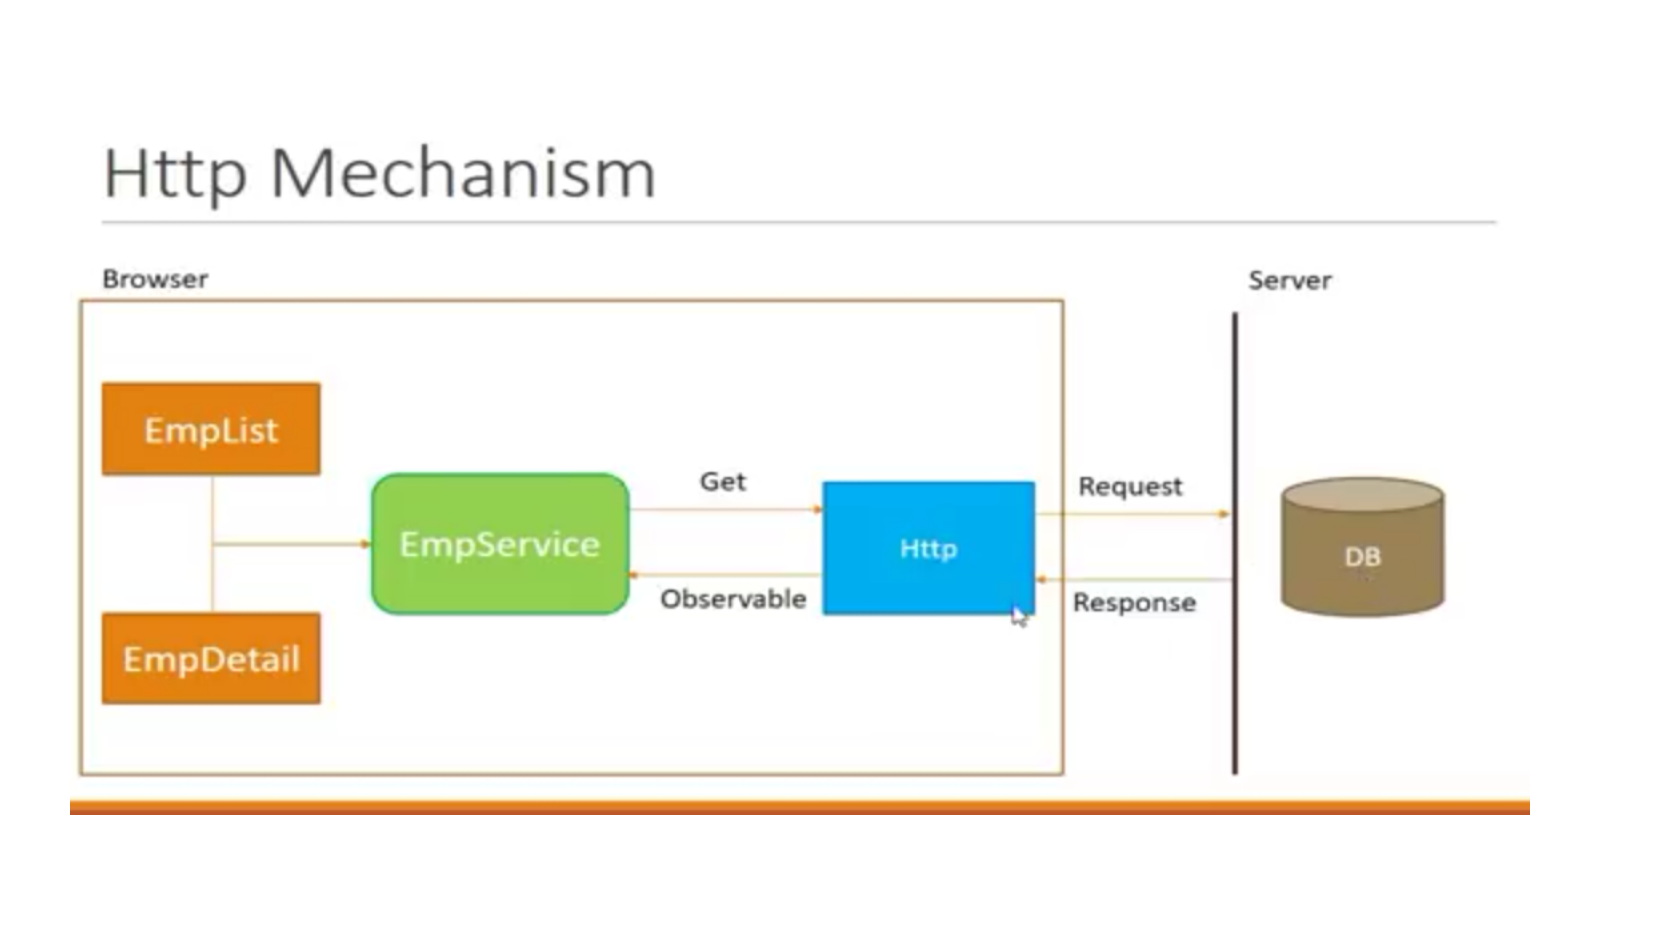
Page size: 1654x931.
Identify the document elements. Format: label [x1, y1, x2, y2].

picture [70, 77, 1530, 815]
